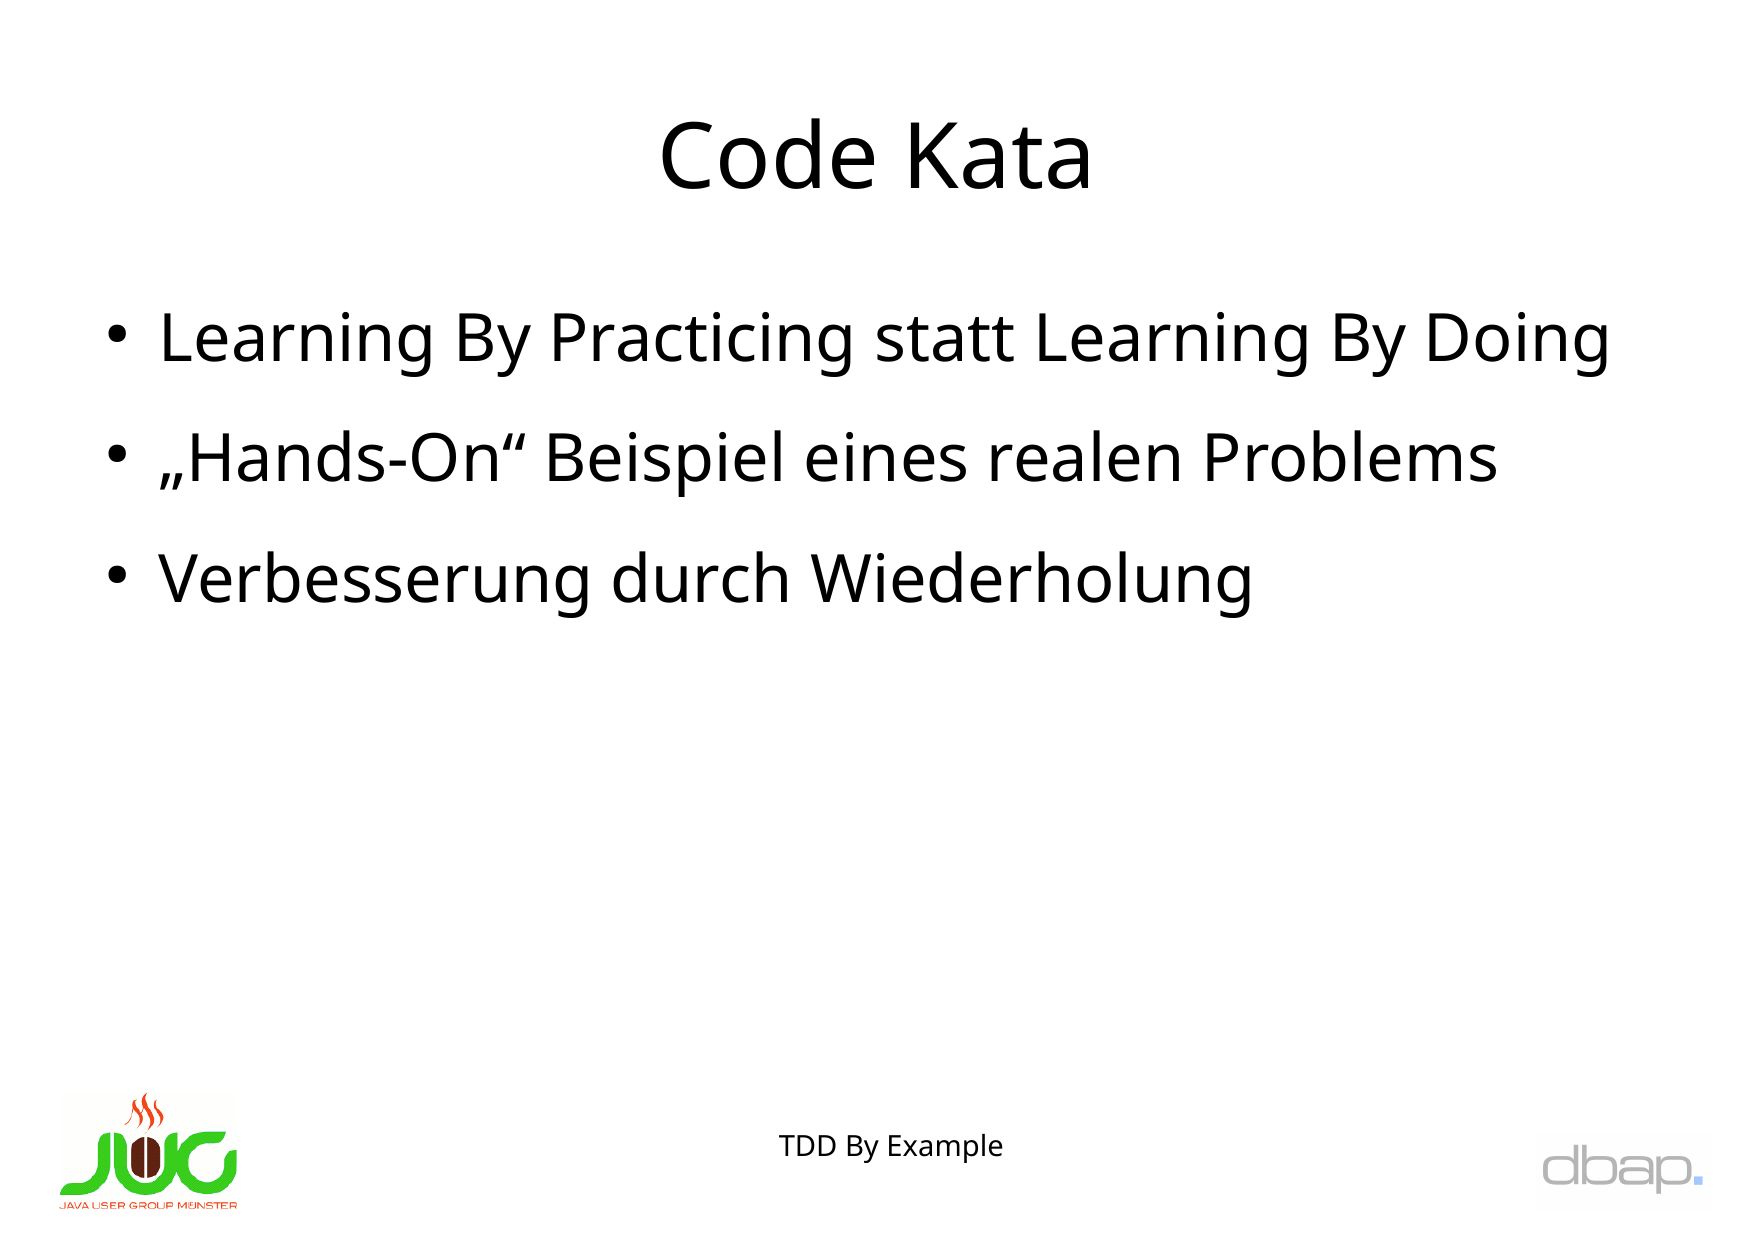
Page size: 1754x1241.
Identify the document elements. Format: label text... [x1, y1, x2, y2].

picture [59, 1092, 237, 1209]
list Learning By Practicing statt Learning By Doing „Hands-On“ Beispiel eines realen Problems Verbesserung durch Wiederholung [87, 290, 1667, 1109]
title Code Kata [87, 49, 1667, 257]
picture [1535, 1133, 1713, 1211]
